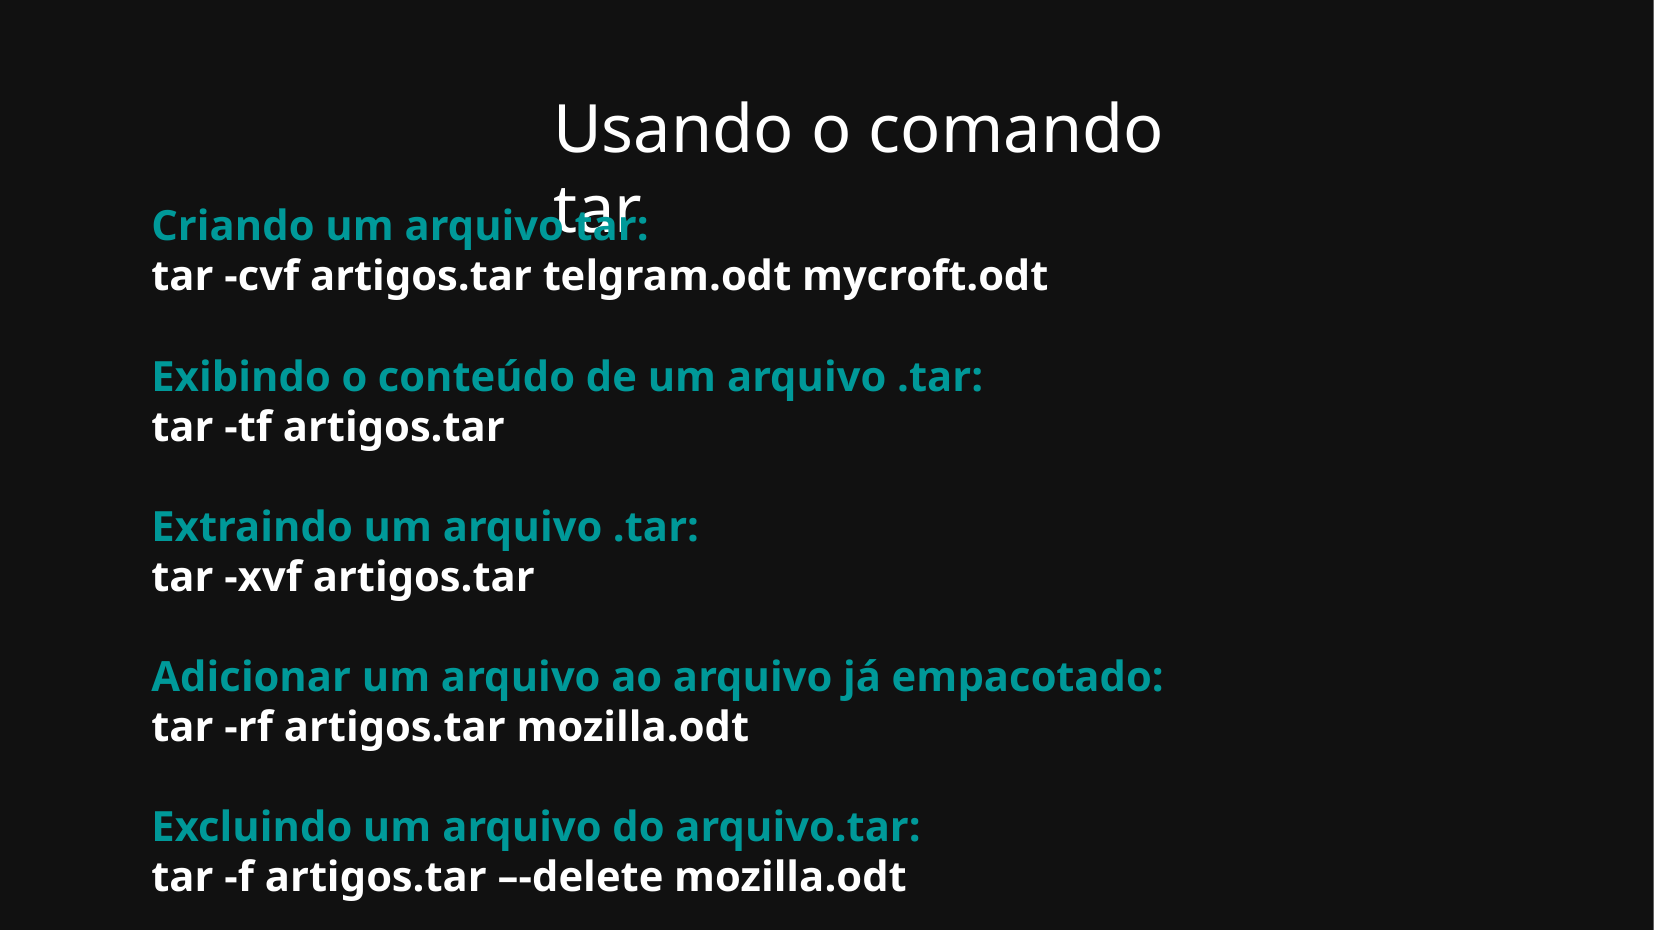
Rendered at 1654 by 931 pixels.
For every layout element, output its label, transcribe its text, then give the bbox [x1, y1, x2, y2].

text_box Criando um arquivo tar: tar -cvf artigos.tar telgram.odt mycroft.odt Exibindo o conteúdo de um arquivo .tar: tar -tf artigos.tar Extraindo um arquivo .tar: tar -xvf artigos.tar Adicionar um arquivo ao arquivo já empacotado: tar -rf artigos.tar mozilla.odt Excluindo um arquivo do arquivo.tar: tar -f artigos.tar –-delete mozilla.odt [136, 184, 1583, 906]
text_box Usando o comando tar [538, 78, 1276, 184]
